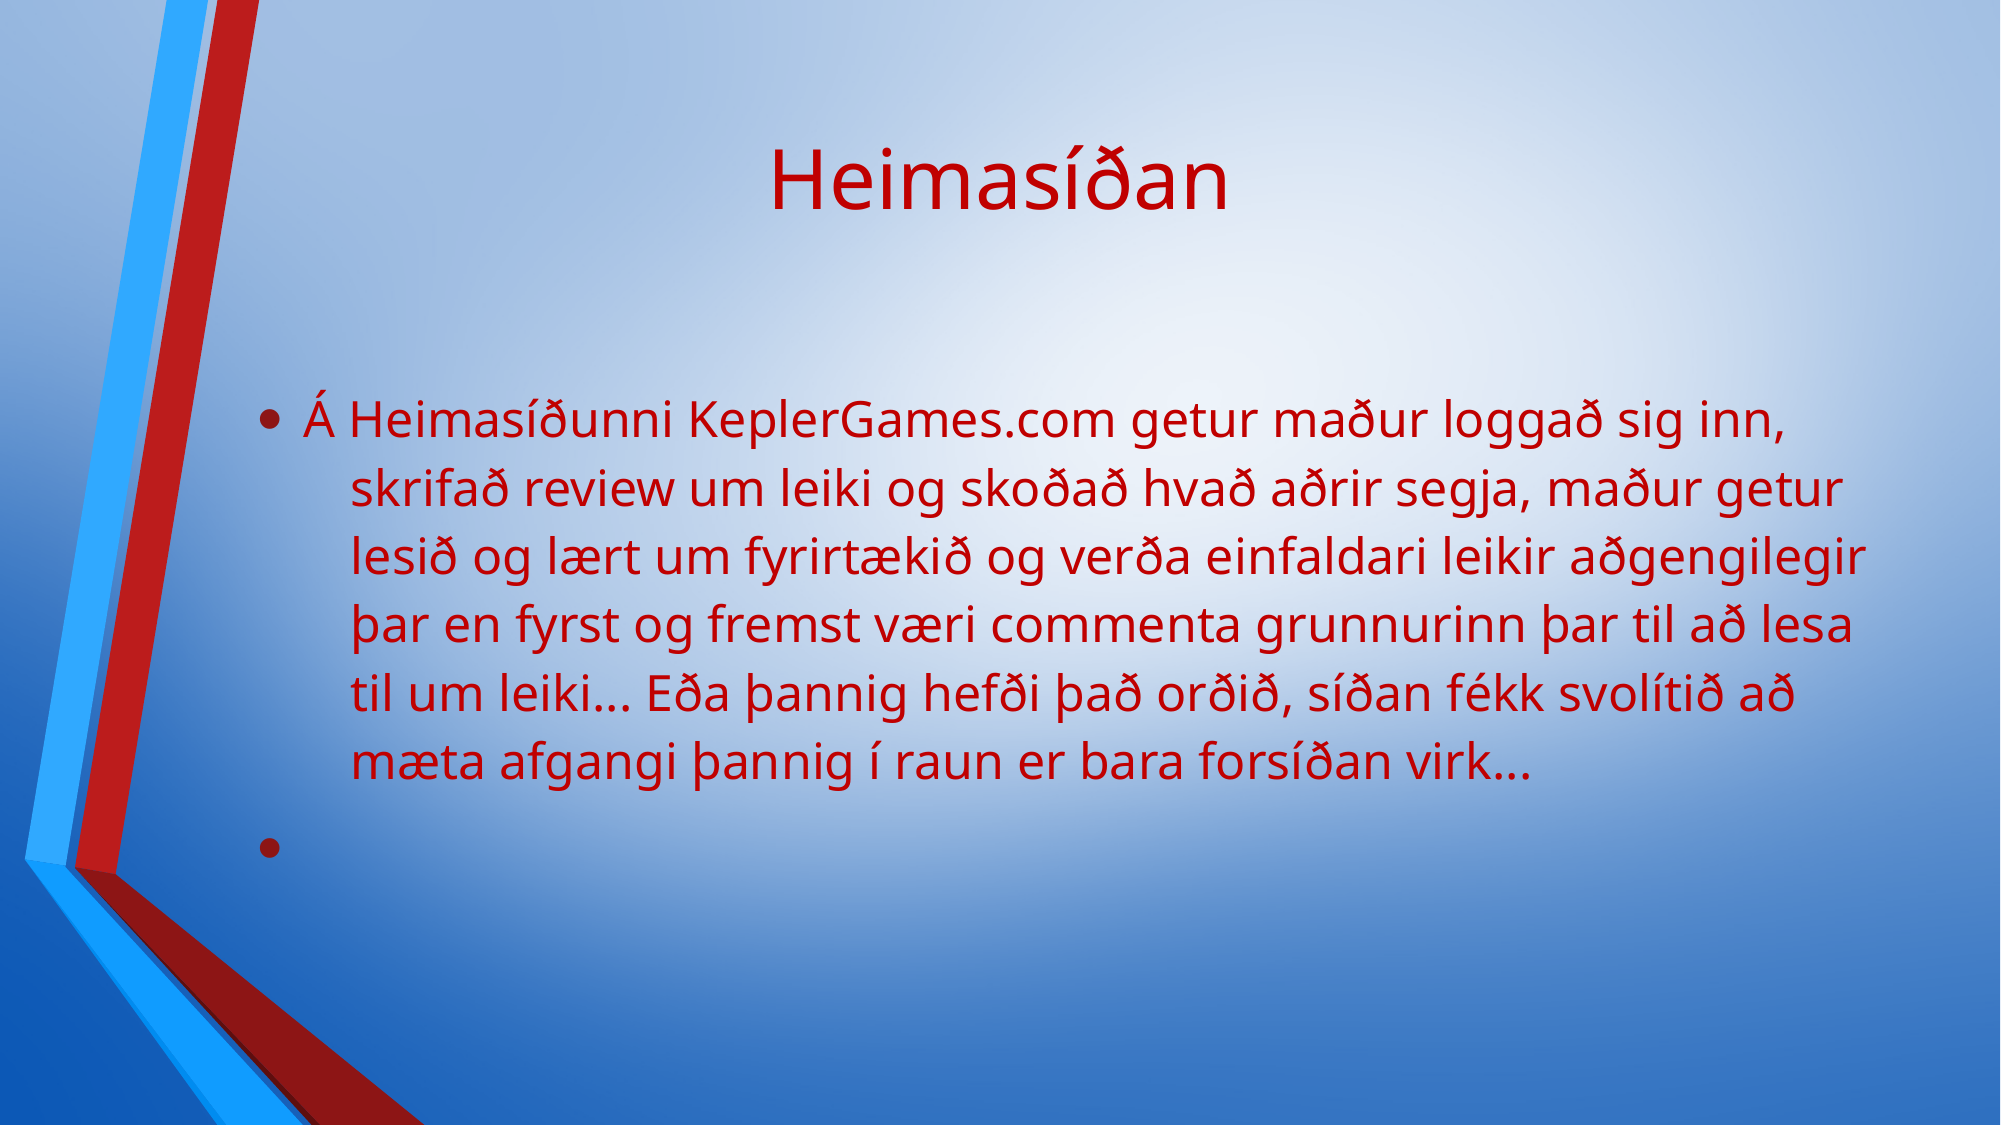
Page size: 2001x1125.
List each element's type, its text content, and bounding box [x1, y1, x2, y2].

title Heimasíðan [0, 83, 2000, 271]
list Á Heimasíðunni KeplerGames.com getur maður loggað sig inn, skrifað review um leiki og skoðað hvað aðrir segja, maður getur lesið og lært um fyrirtækið og verða einfaldari leikir aðgengilegir þar en fyrst og fremst væri commenta grunnurinn þar til að lesa til um leiki... Eða þannig hefði það orðið, síðan fékk svolítið að mæta afgangi þannig í raun er bara forsíðan virk... [242, 312, 1886, 1041]
